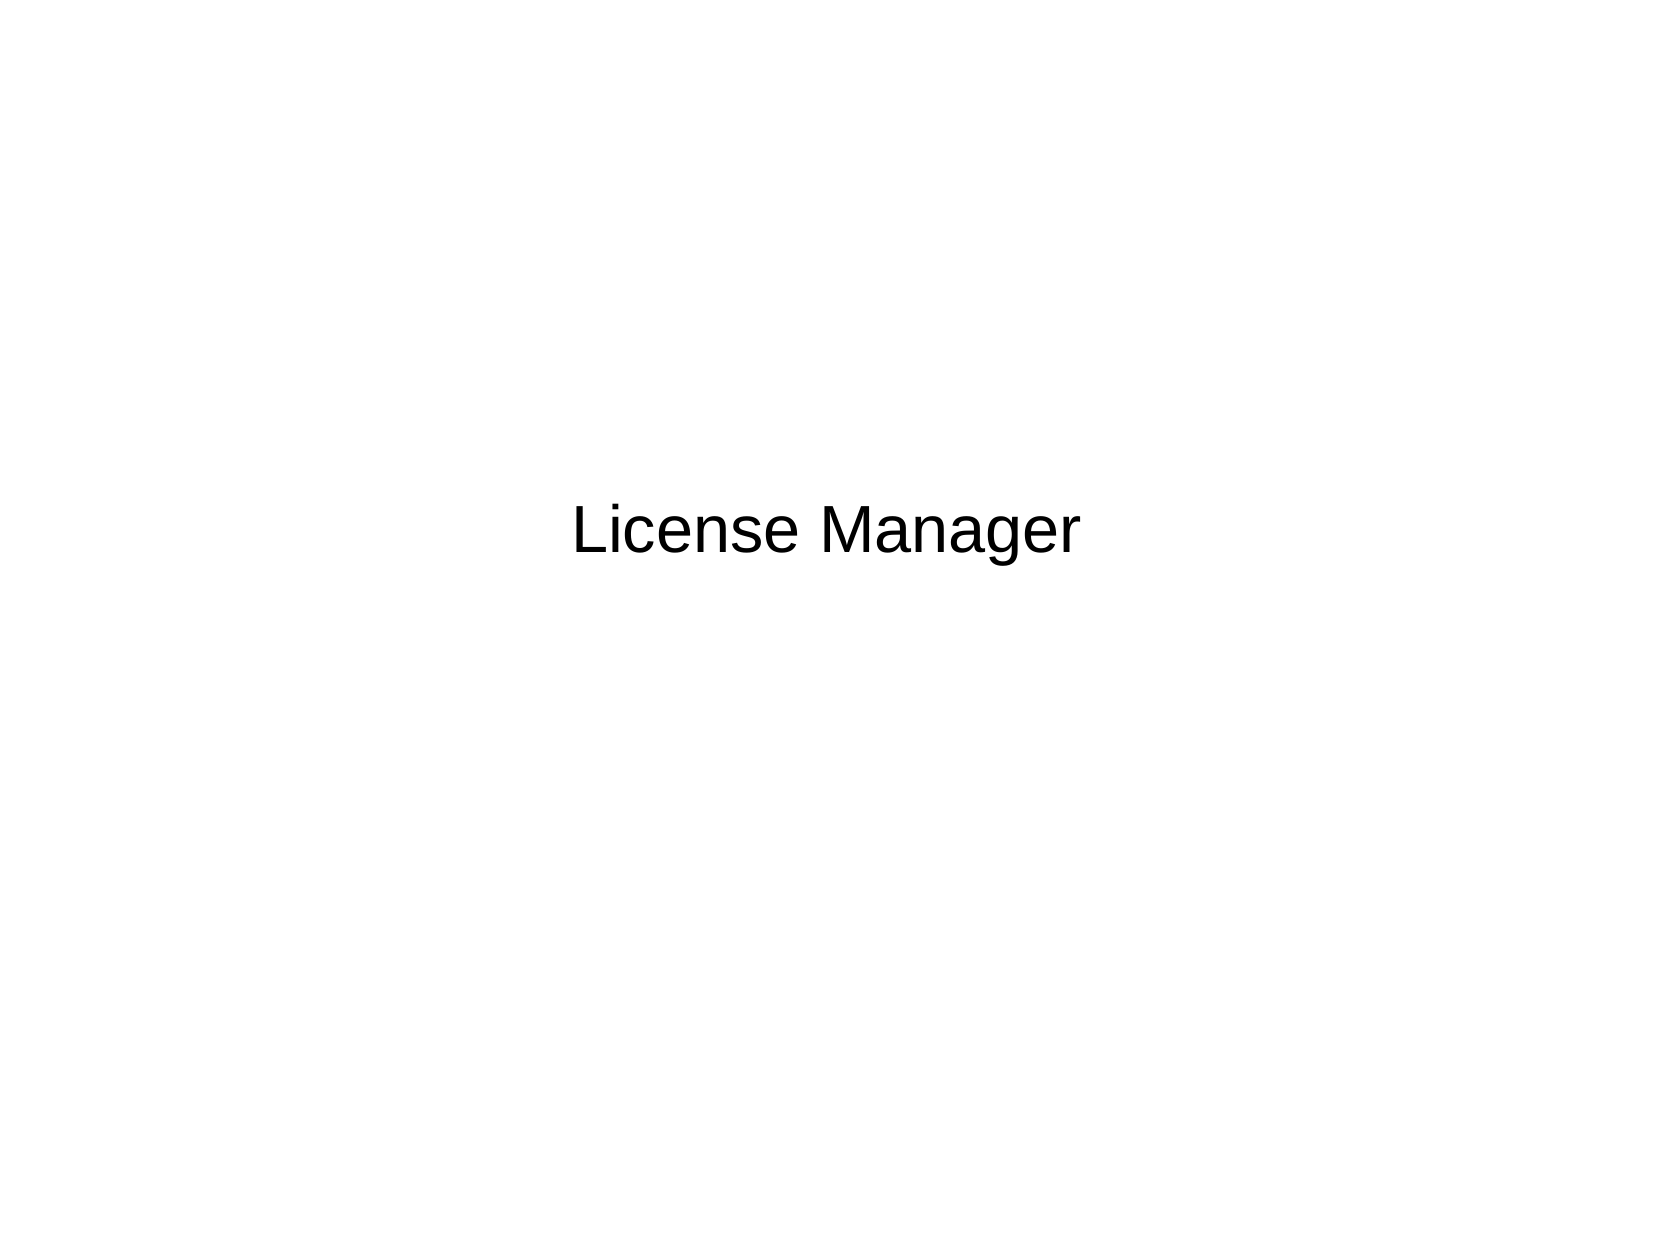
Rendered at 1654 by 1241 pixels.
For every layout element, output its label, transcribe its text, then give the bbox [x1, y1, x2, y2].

subtitle License Manager [82, 49, 1571, 1010]
